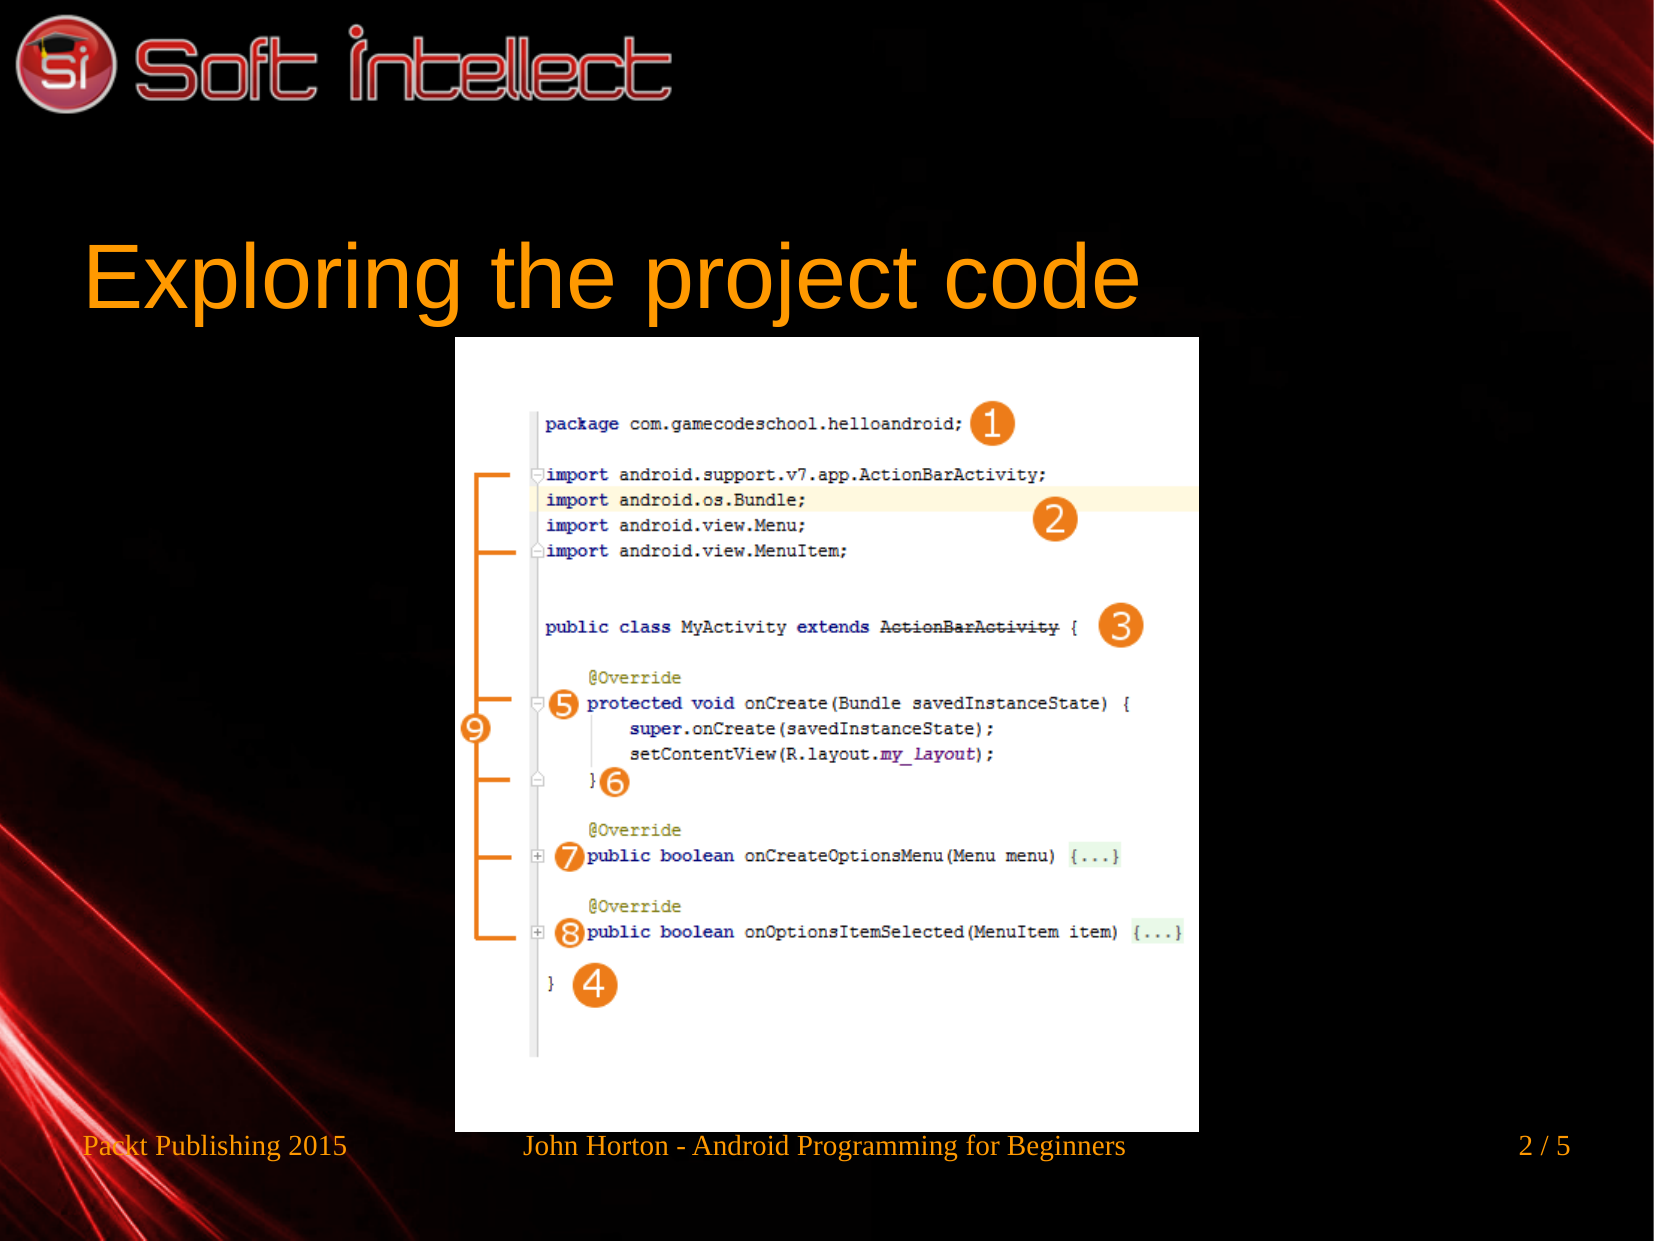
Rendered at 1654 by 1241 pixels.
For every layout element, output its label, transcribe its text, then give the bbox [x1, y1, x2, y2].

picture [0, 0, 1654, 1241]
title Exploring the project code [82, 173, 1571, 381]
